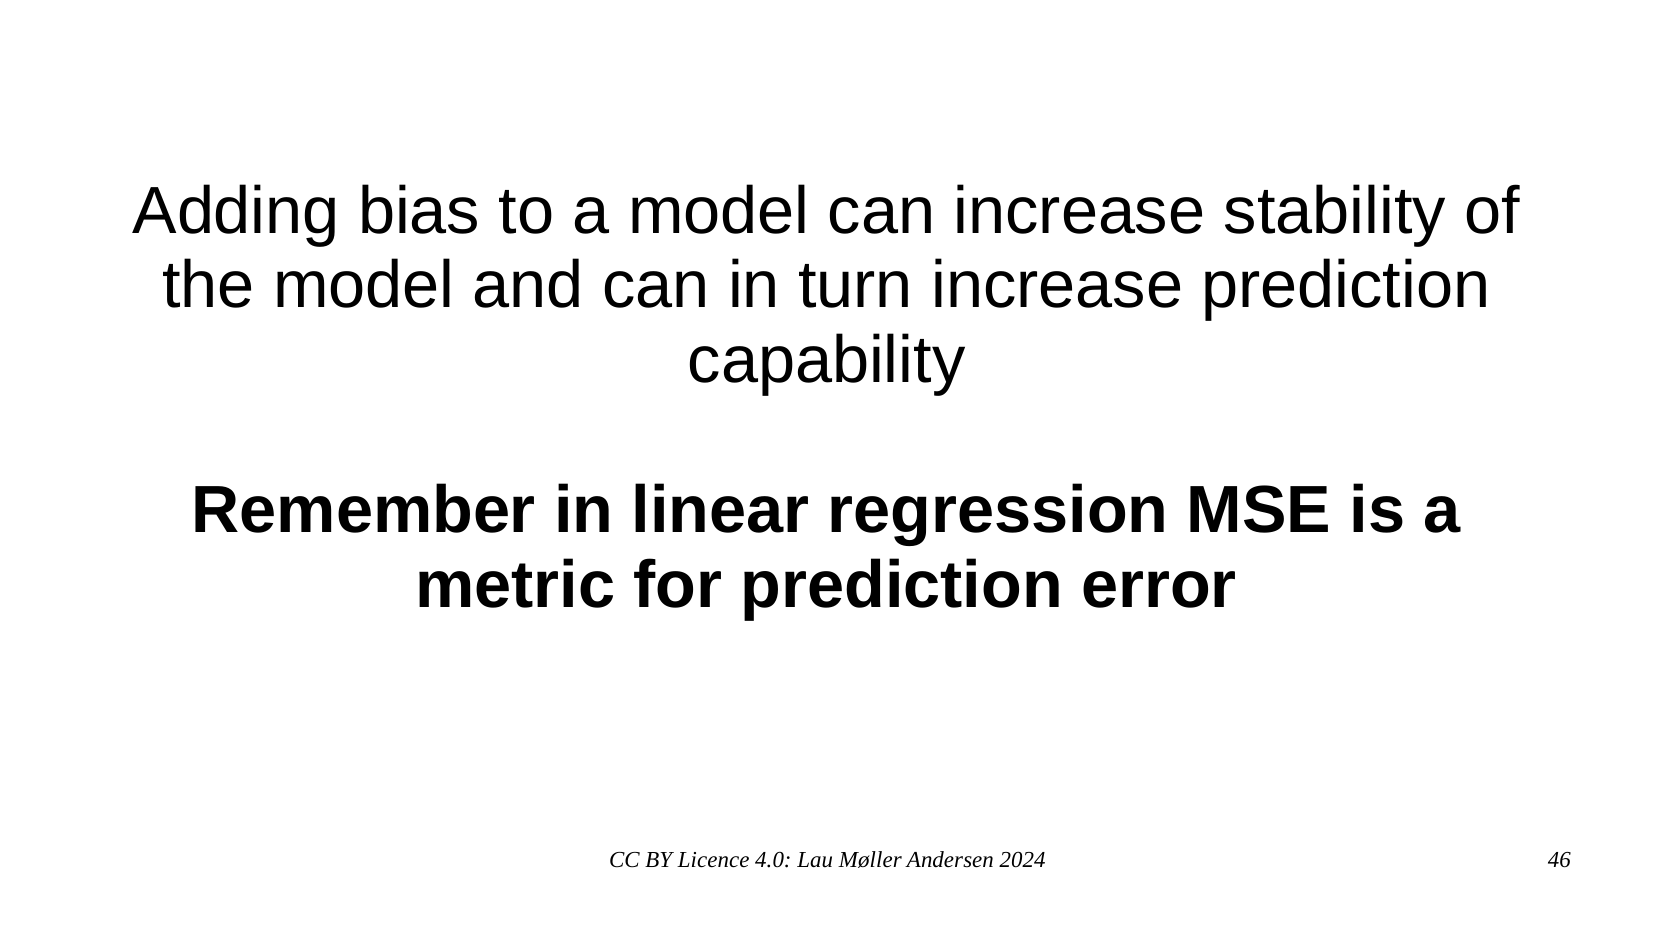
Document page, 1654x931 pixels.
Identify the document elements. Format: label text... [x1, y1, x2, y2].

subtitle Adding bias to a model can increase stability of the model and can in turn increase prediction capability Remember in linear regression MSE is a metric for prediction error [82, 37, 1571, 757]
